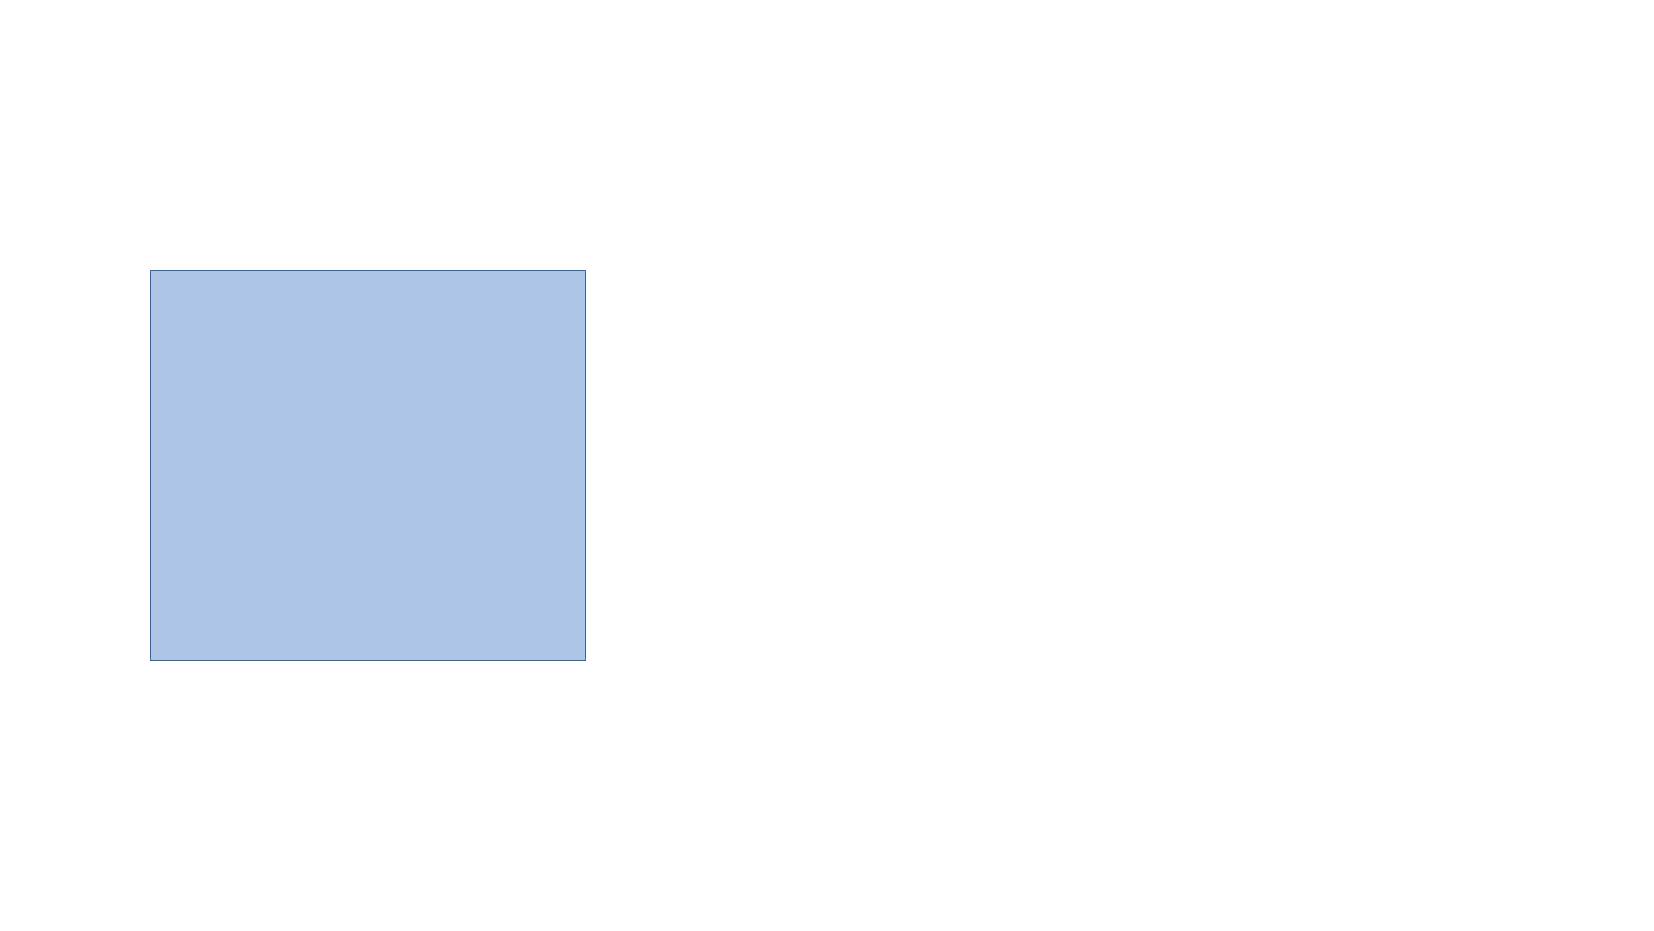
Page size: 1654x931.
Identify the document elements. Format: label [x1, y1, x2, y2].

text_box [150, 270, 586, 661]
